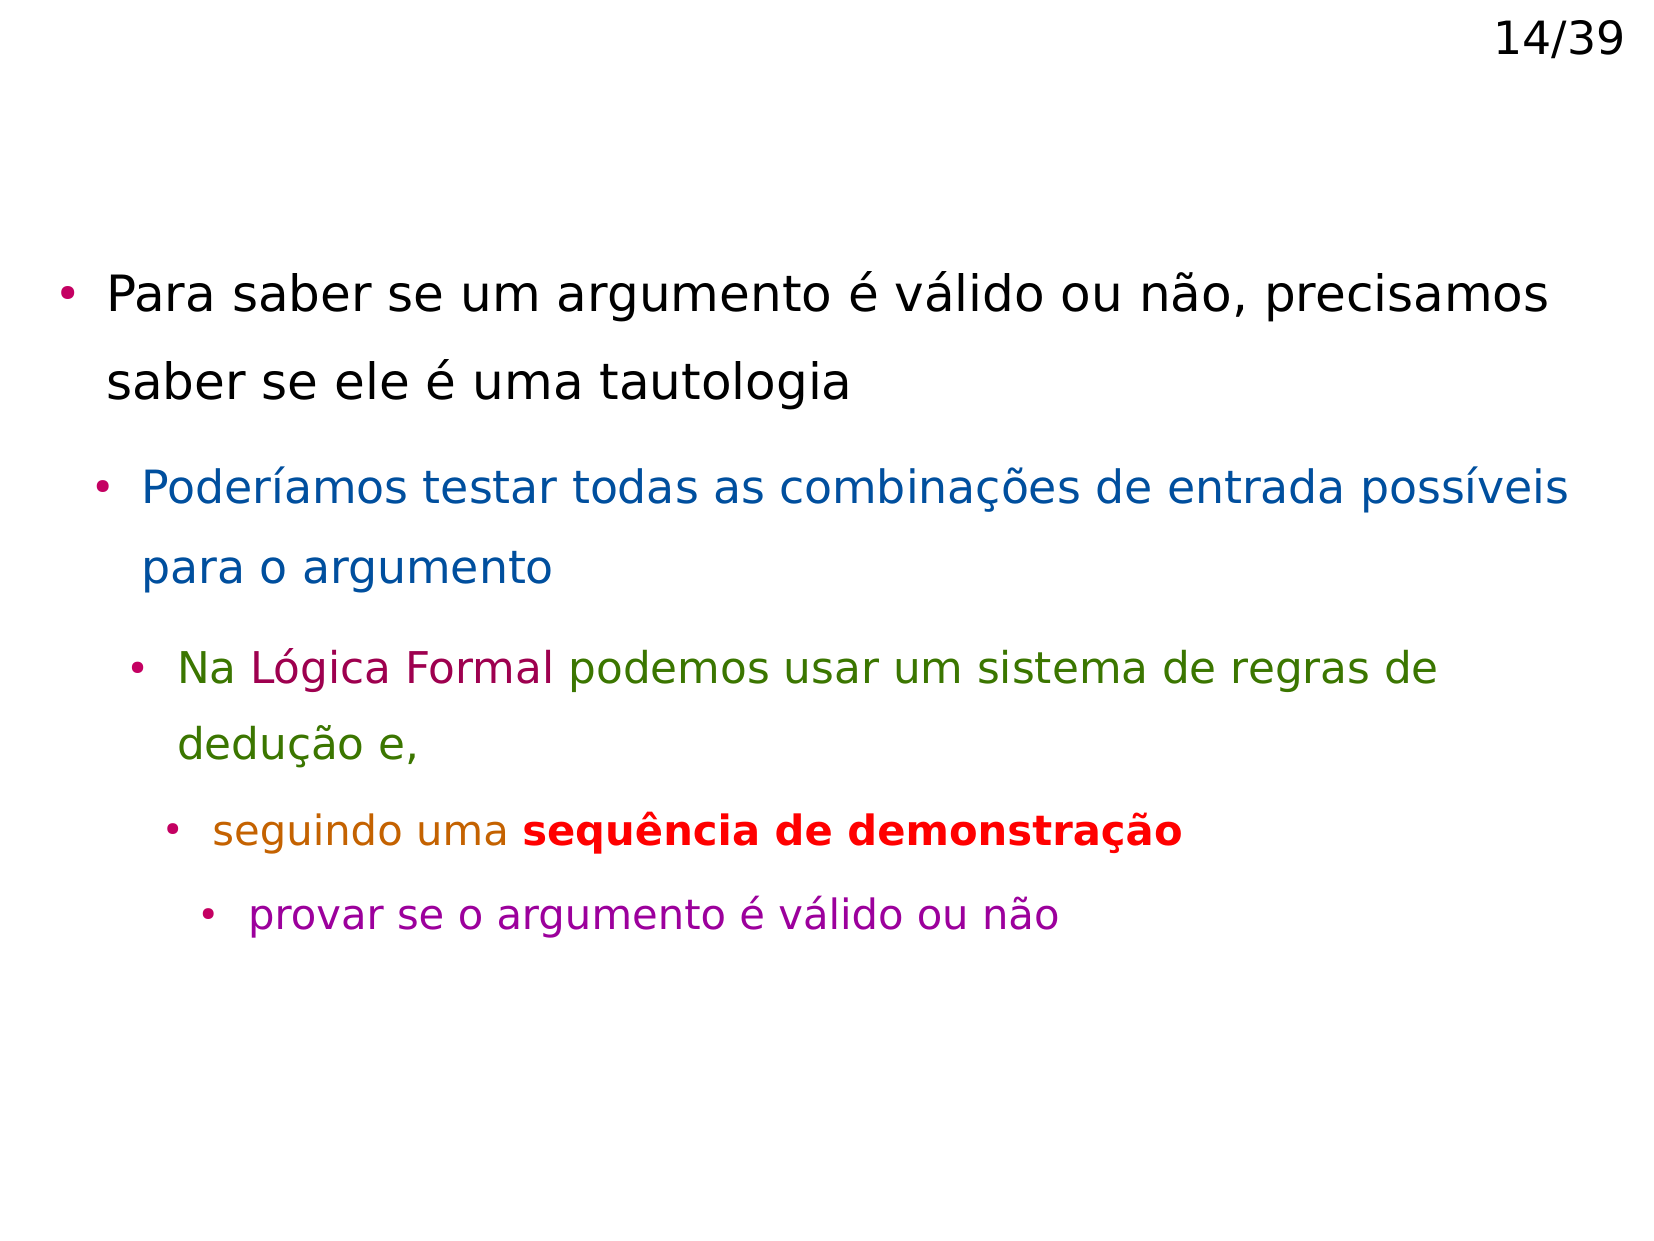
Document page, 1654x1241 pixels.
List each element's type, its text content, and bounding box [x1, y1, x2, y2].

list Para saber se um argumento é válido ou não, precisamos saber se ele é uma tautologia Poderíamos testar todas as combinações de entrada possíveis para o argumento Na Lógica Formal podemos usar um sistema de regras de dedução e, seguindo uma sequência de demonstração provar se o argumento é válido ou não [59, 236, 1625, 1211]
